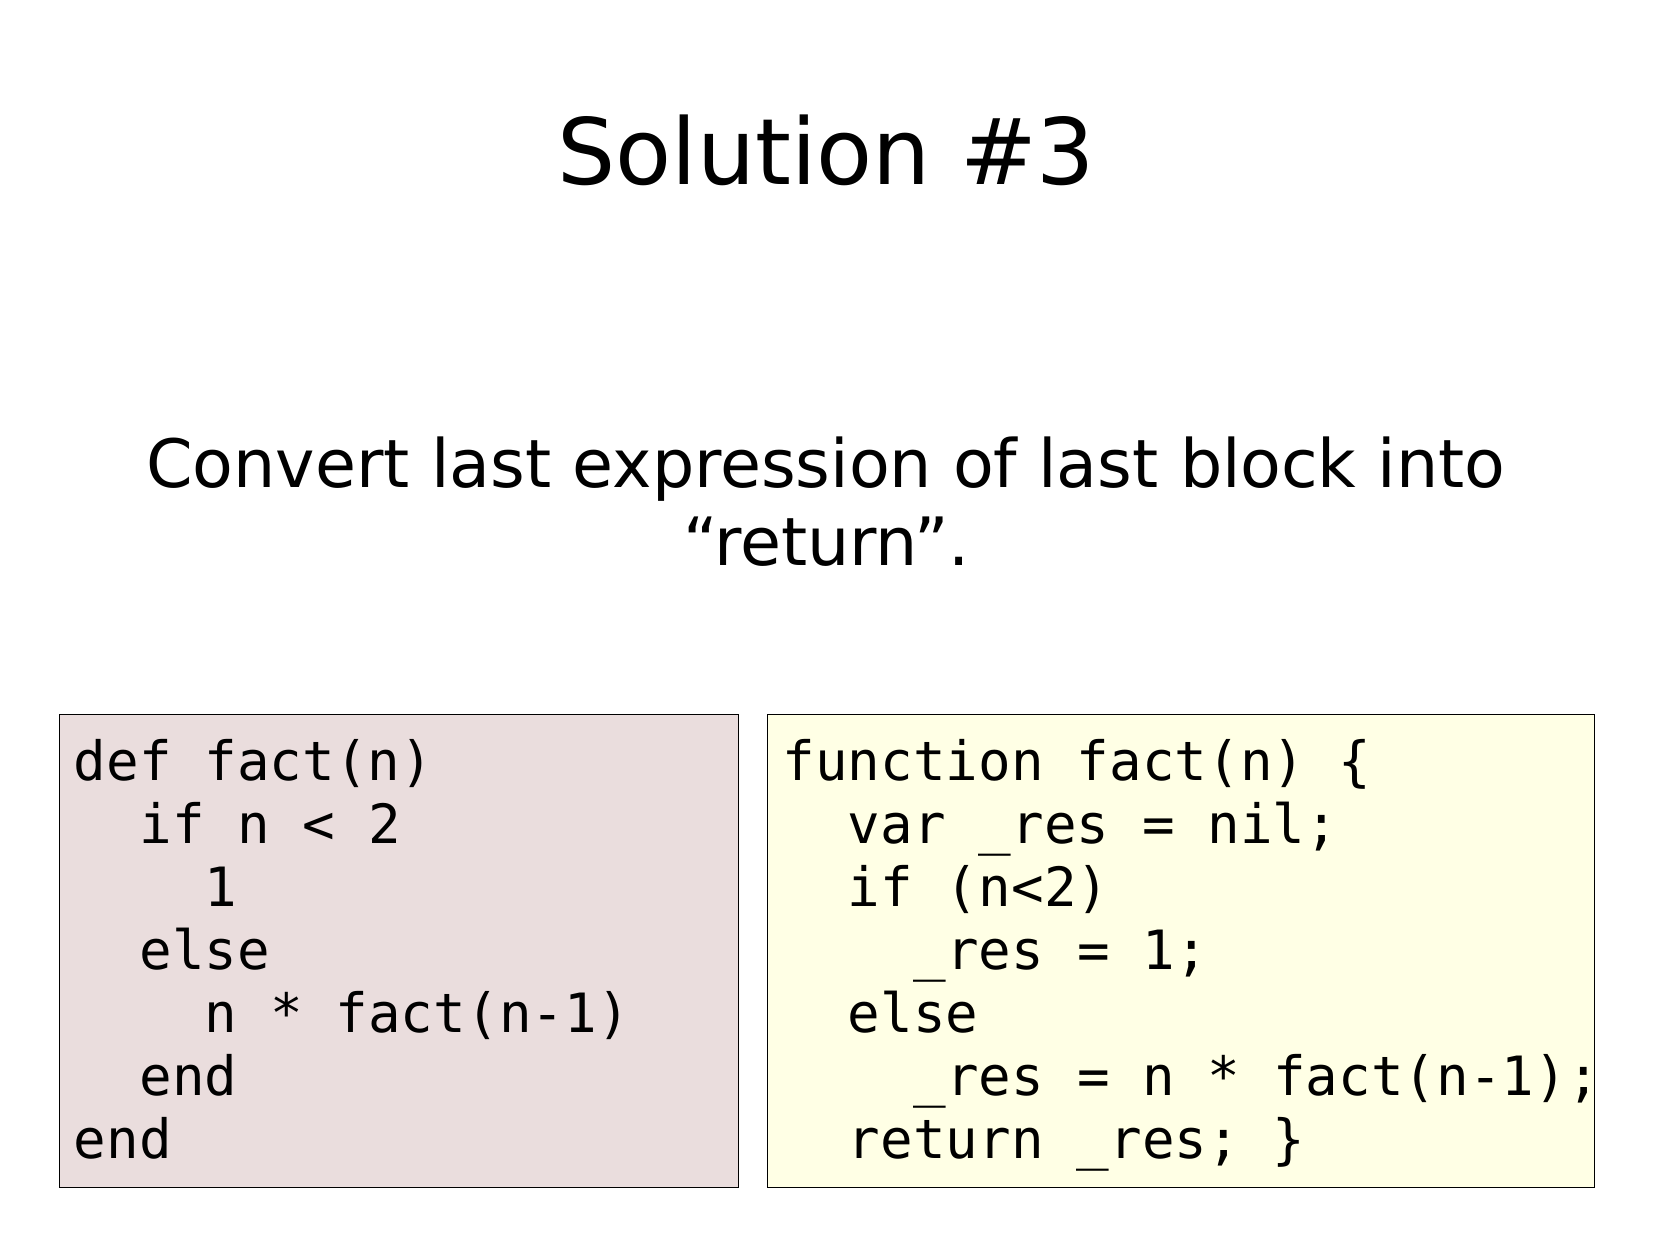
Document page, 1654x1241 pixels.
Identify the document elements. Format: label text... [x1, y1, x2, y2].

title Solution #3 [82, 56, 1571, 250]
subtitle Convert last expression of last block into “return”. [82, 297, 1571, 709]
text_box function fact(n) { var _res = nil; if (n<2) _res = 1; else _res = n * fact(n-1); return _res; } [767, 714, 1595, 1188]
text_box def fact(n) if n < 2 1 else n * fact(n-1) end end [59, 714, 739, 1188]
